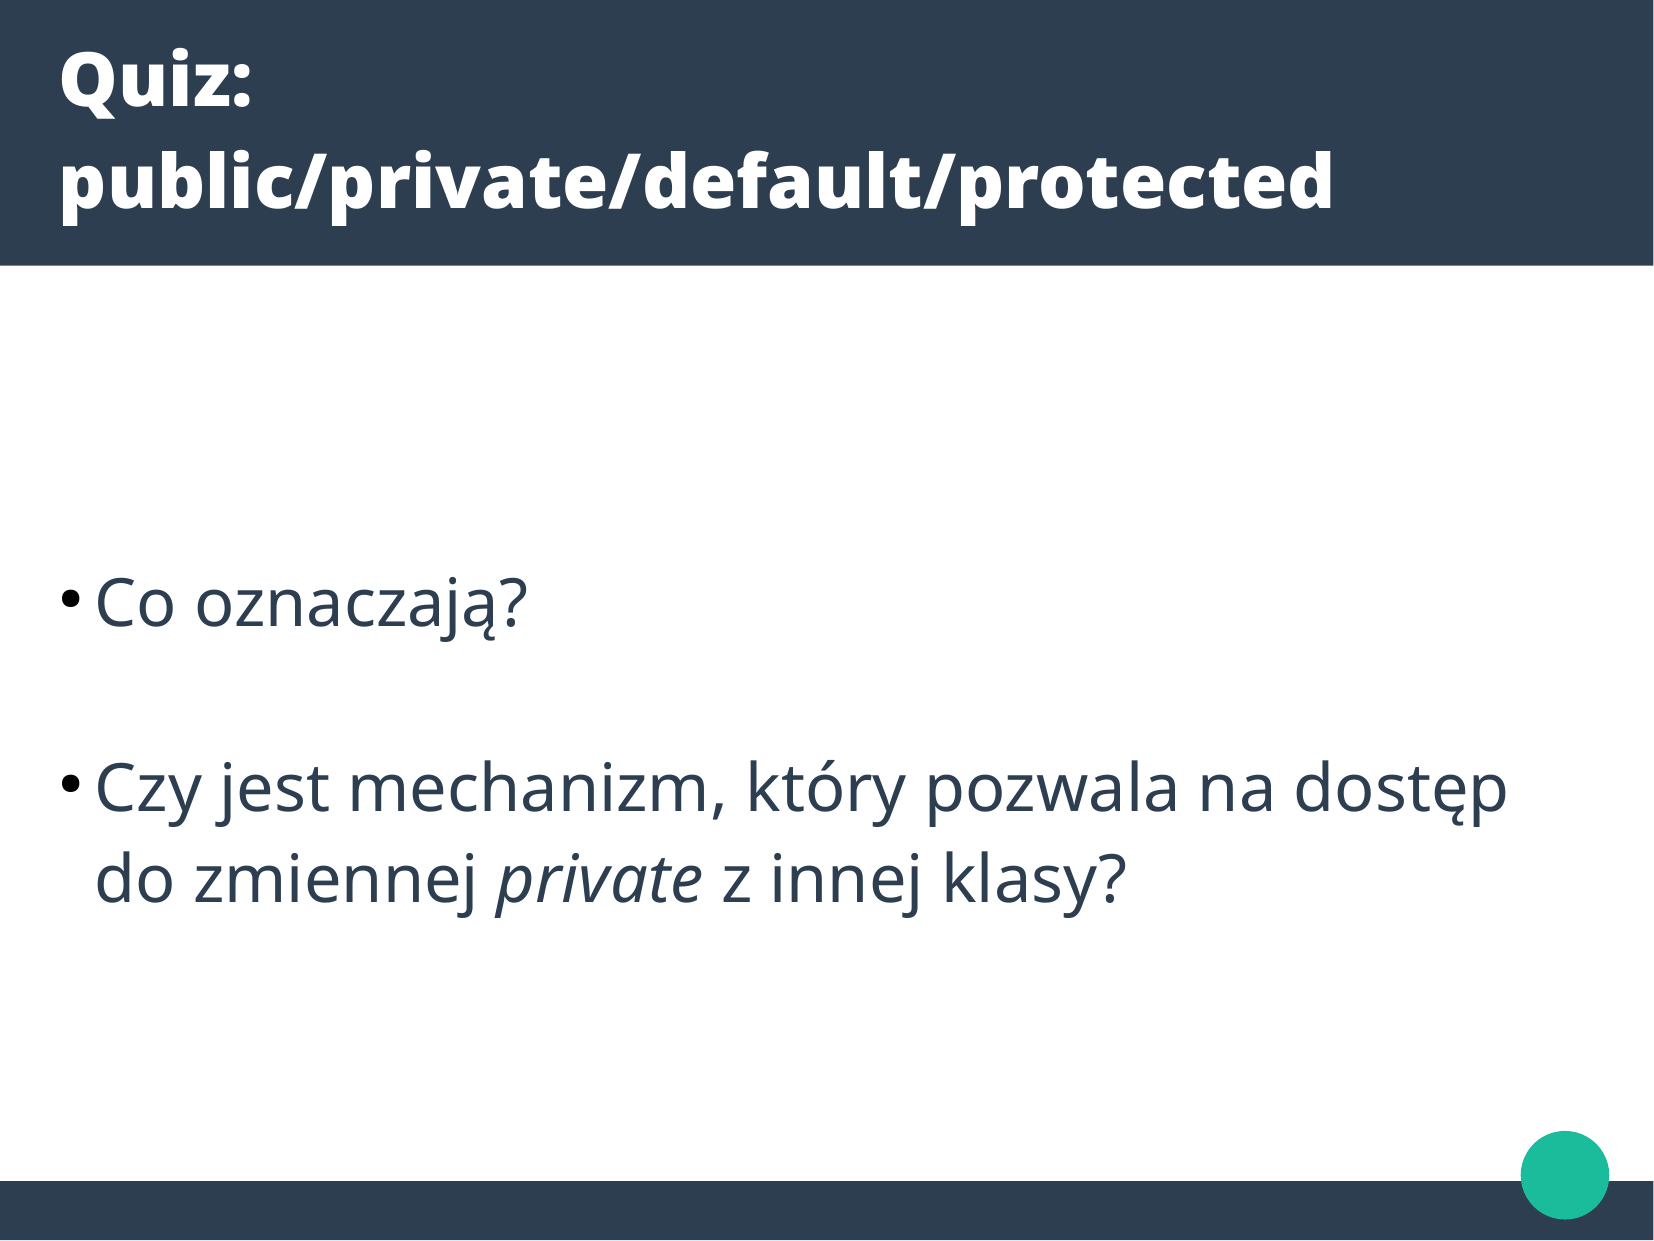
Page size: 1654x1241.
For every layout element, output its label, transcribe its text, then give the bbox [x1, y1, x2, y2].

subtitle Co oznaczają? Czy jest mechanizm, który pozwala na dostęp do zmiennej private z innej klasy? [59, 324, 1595, 1152]
title Quiz: public/private/default/protected [59, 24, 1595, 232]
